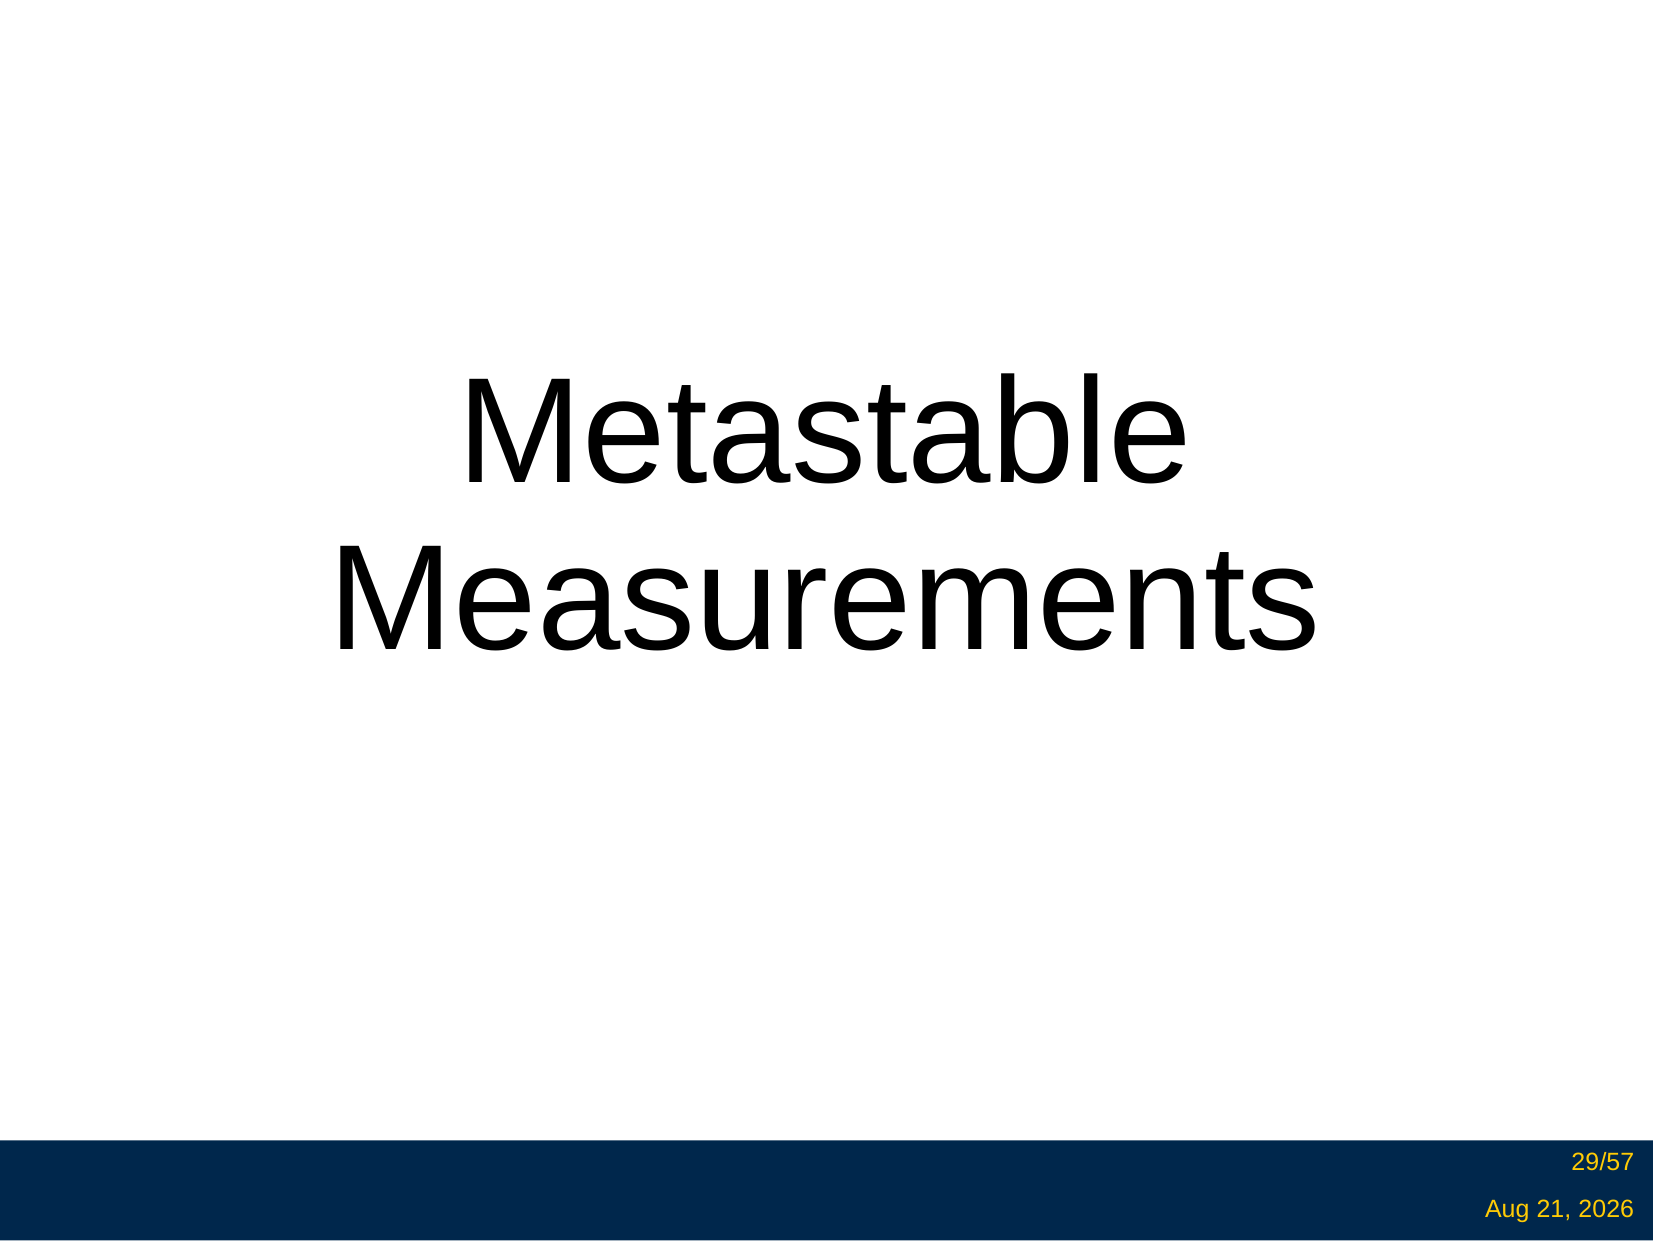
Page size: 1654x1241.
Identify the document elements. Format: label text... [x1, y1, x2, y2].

text_box Metastable Measurements [313, 338, 1337, 784]
